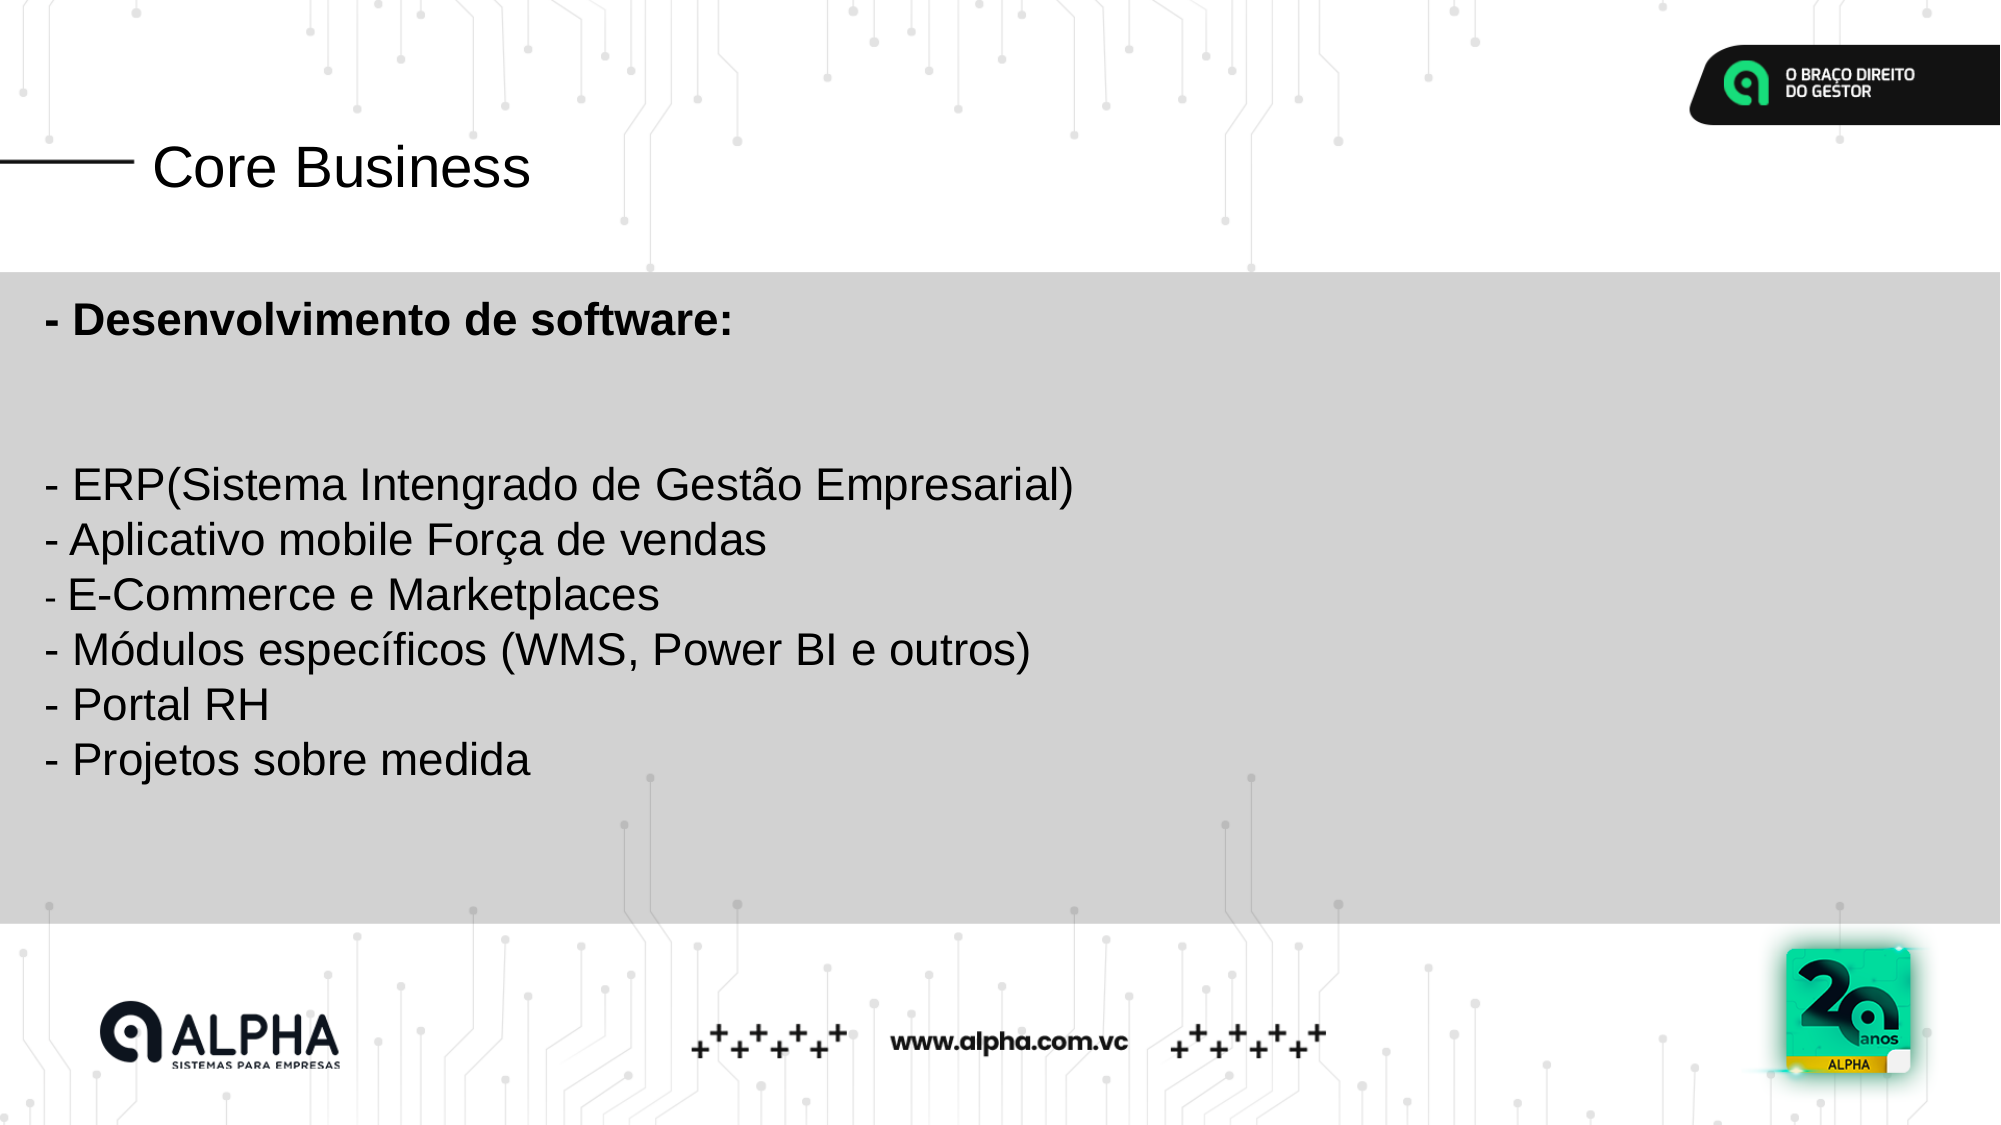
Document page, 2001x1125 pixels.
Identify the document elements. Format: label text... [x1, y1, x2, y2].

picture [0, 0, 2000, 1125]
text_box Core Business [137, 59, 1862, 277]
text_box - Desenvolvimento de software: - ERP(Sistema Intengrado de Gestão Empresarial) - Aplicativo mobile Força de vendas - E-Commerce e Marketplaces - Módulos específicos (WMS, Power BI e outros) - Portal RH - Projetos sobre medida [29, 282, 1969, 502]
